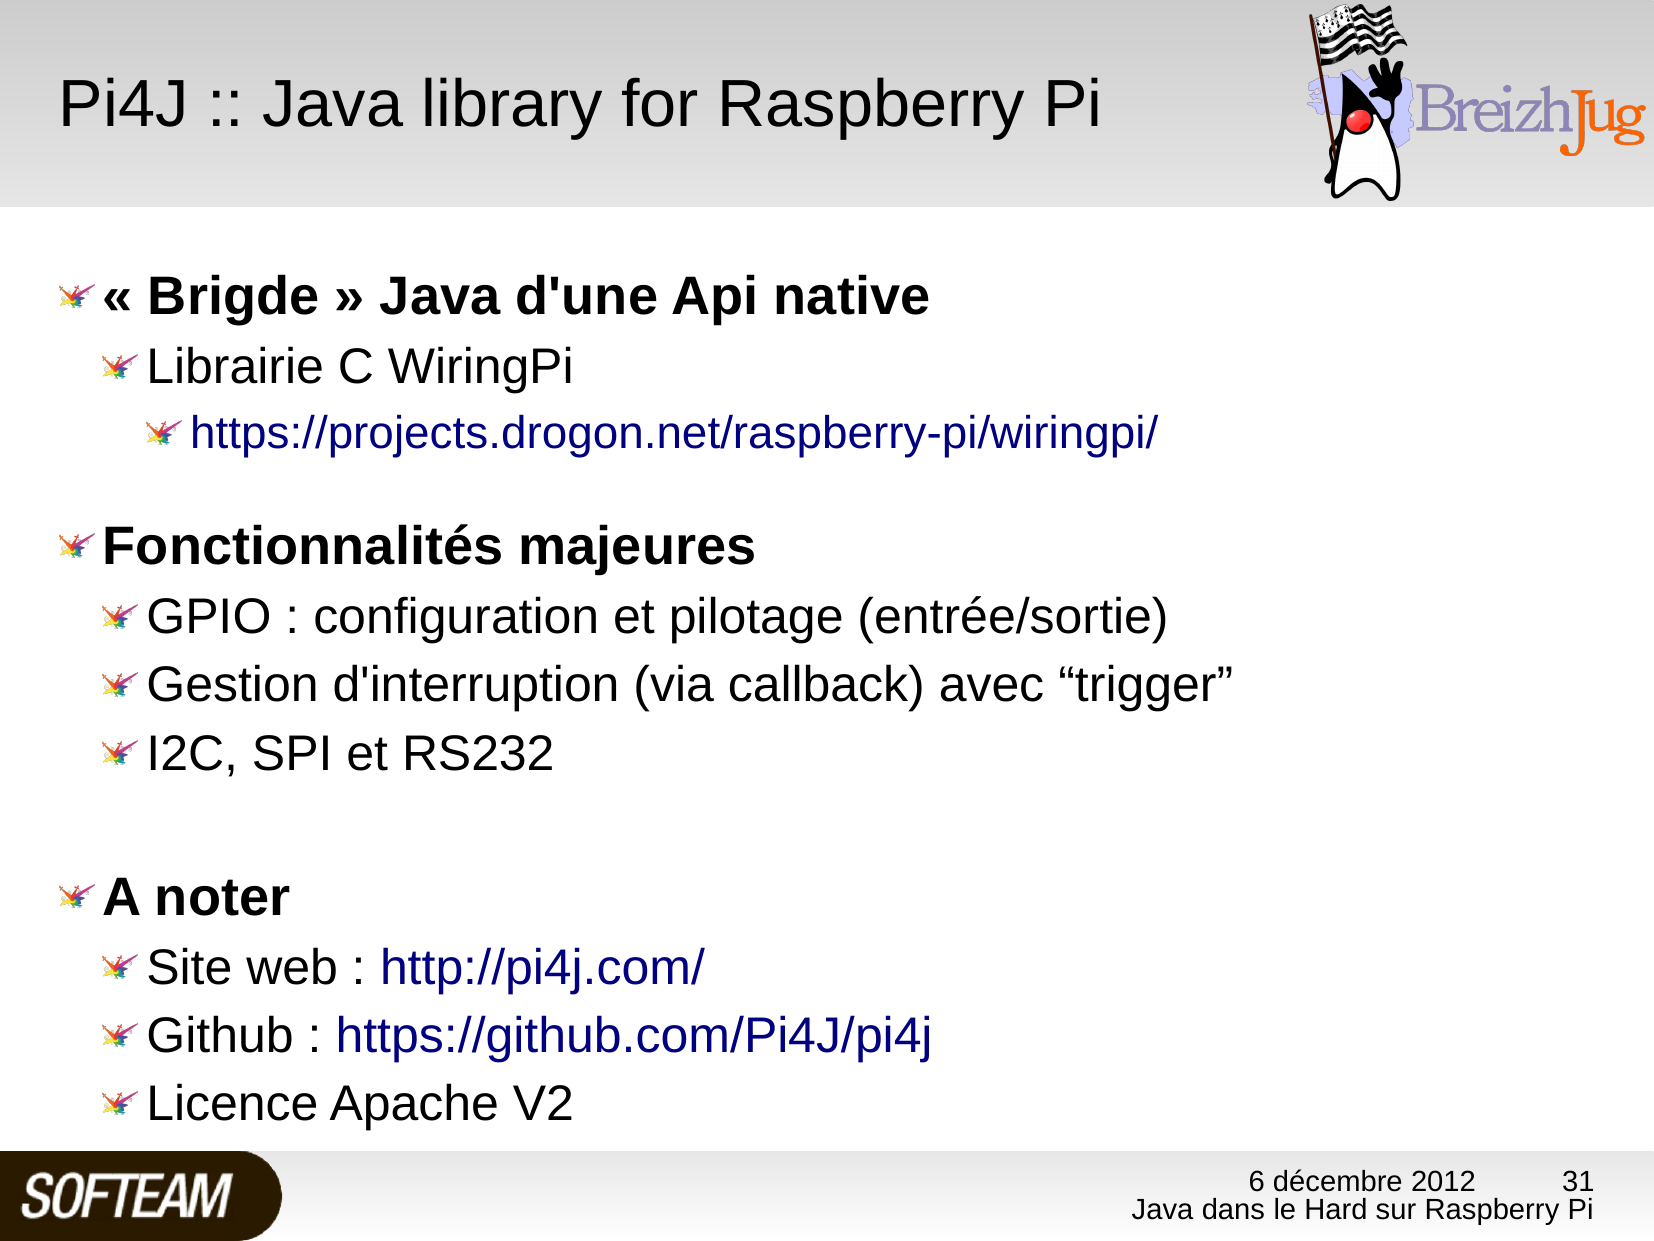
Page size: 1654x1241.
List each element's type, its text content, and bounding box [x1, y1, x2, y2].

picture [0, 1151, 286, 1241]
title Pi4J :: Java library for Raspberry Pi [59, 29, 1359, 178]
list « Brigde » Java d'une Api native Librairie C WiringPi https://projects.drogon.net/raspberry-pi/wiringpi/ Fonctionnalités majeures GPIO : configuration et pilotage (entrée/sortie) Gestion d'interruption (via callback) avec “trigger” I2C, SPI et RS232 A noter Site web : http://pi4j.com/ Github : https://github.com/Pi4J/pi4j Licence Apache V2 [59, 265, 1595, 1131]
picture [1299, 0, 1654, 206]
